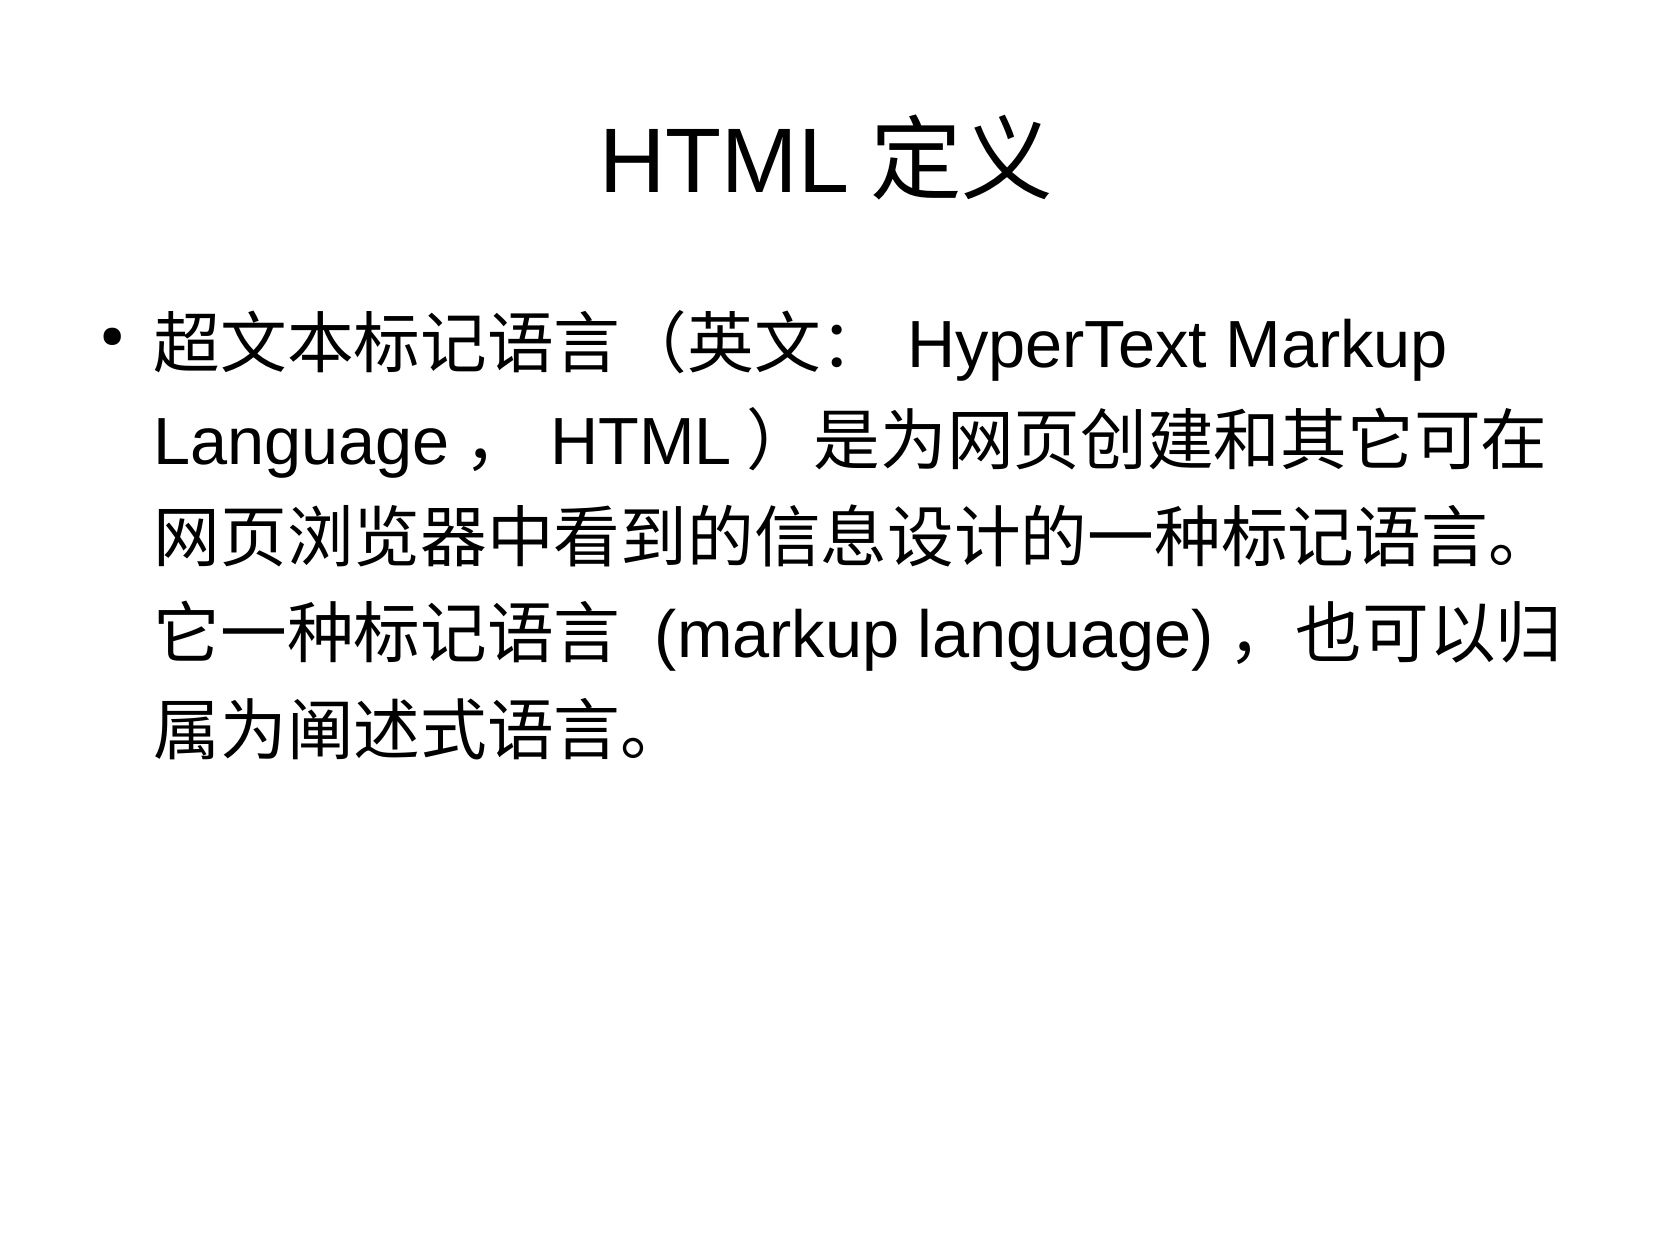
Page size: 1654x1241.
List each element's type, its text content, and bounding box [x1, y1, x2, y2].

title HTML定义 [82, 49, 1571, 257]
list 超文本标记语言（英文：HyperText Markup Language，HTML）是为网页创建和其它可在网页浏览器中看到的信息设计的一种标记语言。它一种标记语言 (markup language)，也可以归属为阐述式语言。 [82, 290, 1571, 1010]
